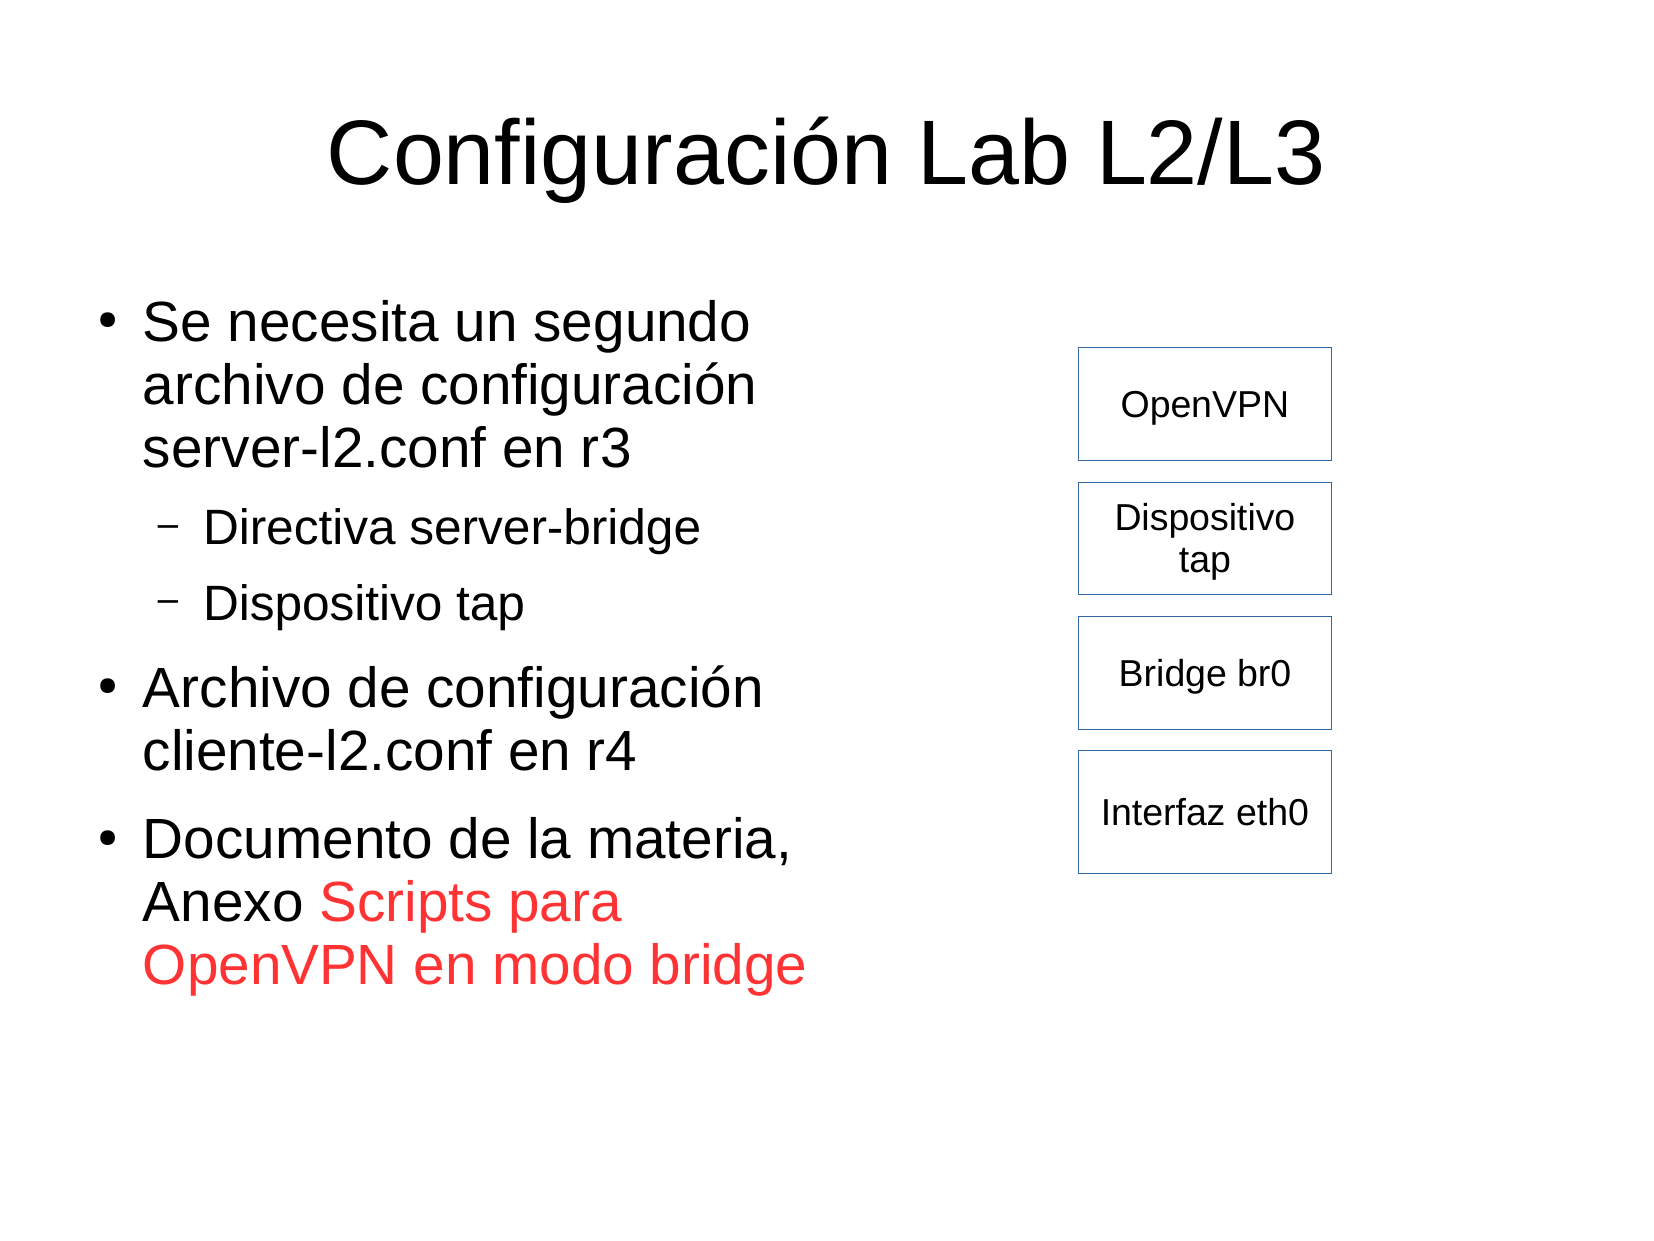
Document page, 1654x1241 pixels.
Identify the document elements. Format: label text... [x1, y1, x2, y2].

title Configuración Lab L2/L3 [82, 49, 1571, 257]
text_box OpenVPN [1078, 347, 1332, 461]
list Se necesita un segundo archivo de configuración server-l2.conf en r3 Directiva server-bridge Dispositivo tap Archivo de configuración cliente-l2.conf en r4 Documento de la materia, Anexo Scripts para OpenVPN en modo bridge [82, 290, 809, 1010]
text_box Interfaz eth0 [1078, 750, 1332, 874]
text_box Bridge br0 [1078, 616, 1332, 730]
text_box Dispositivo tap [1078, 482, 1332, 595]
